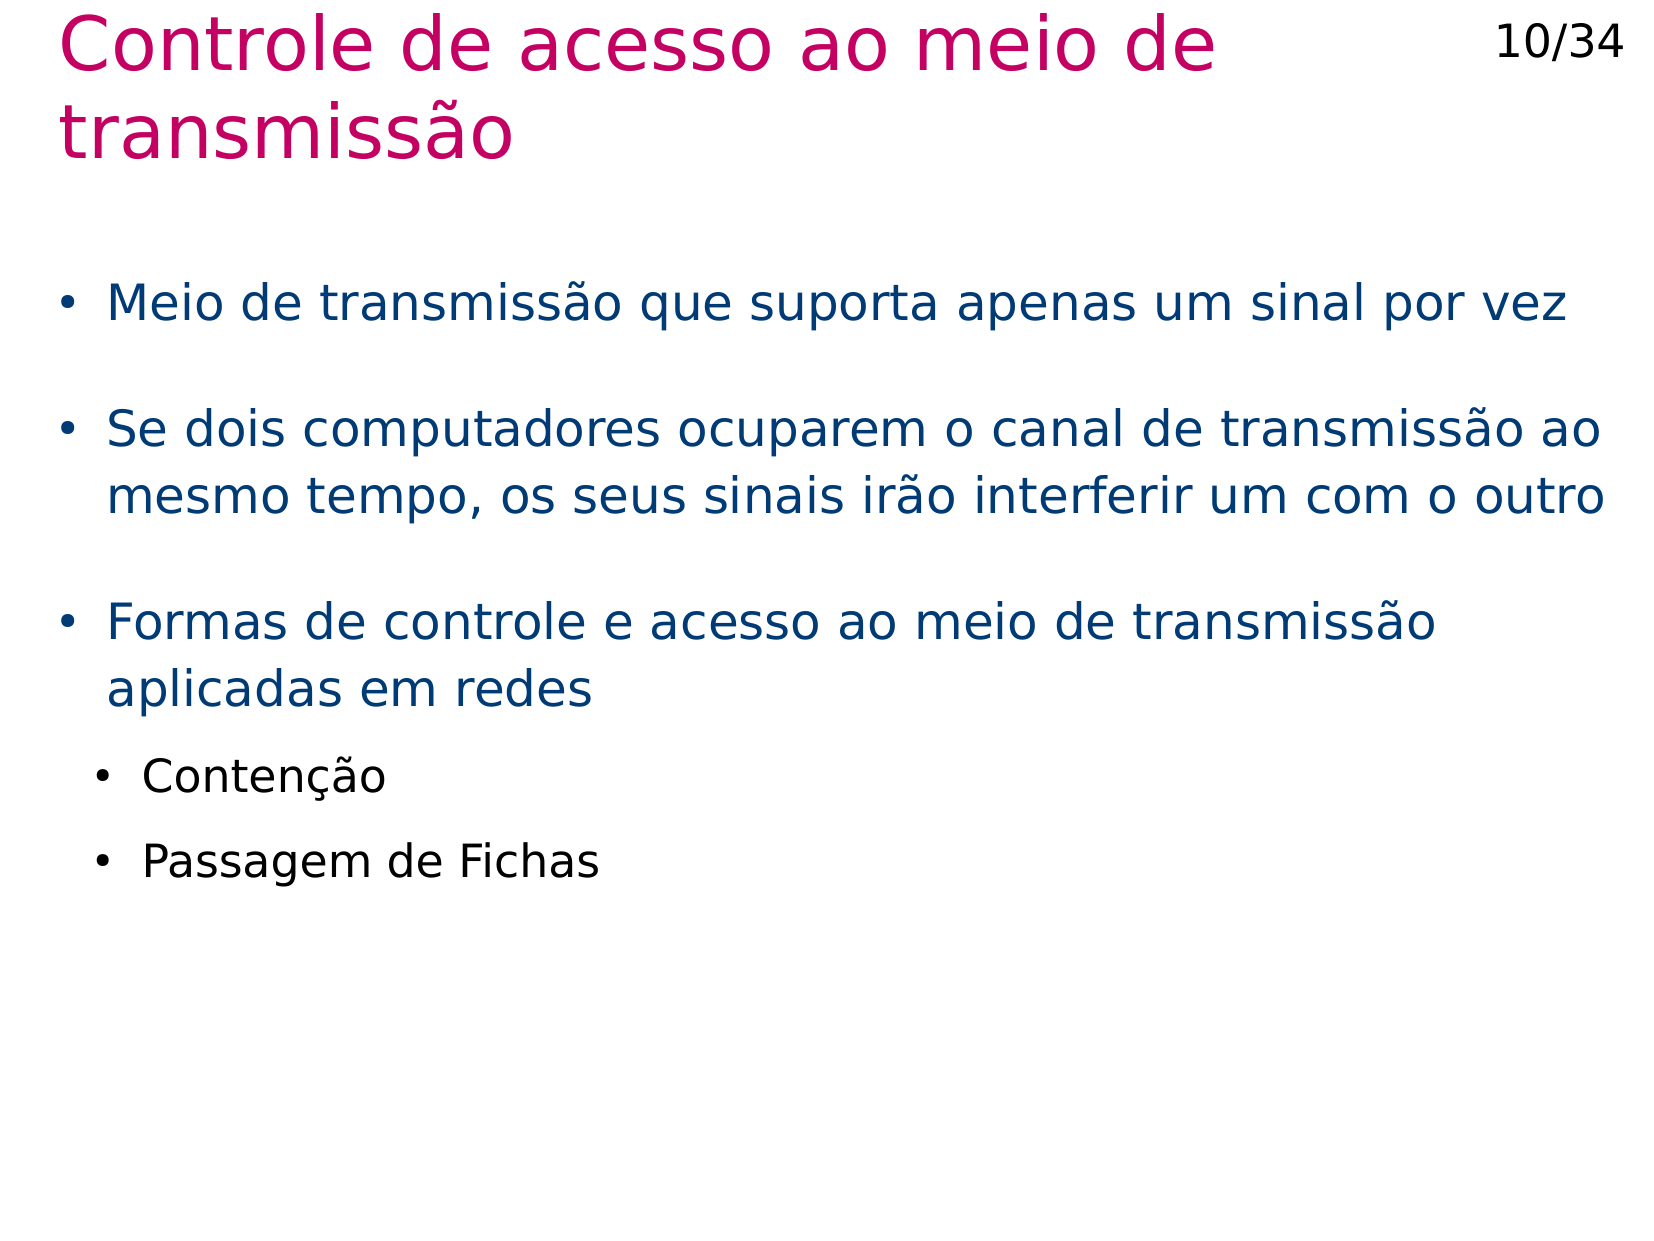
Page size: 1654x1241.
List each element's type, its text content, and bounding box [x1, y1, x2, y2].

list Meio de transmissão que suporta apenas um sinal por vez Se dois computadores ocuparem o canal de transmissão ao mesmo tempo, os seus sinais irão interferir um com o outro Formas de controle e acesso ao meio de transmissão aplicadas em redes Contenção Passagem de Fichas [59, 265, 1625, 1211]
title Controle de acesso ao meio de transmissão [59, 1, 1625, 176]
